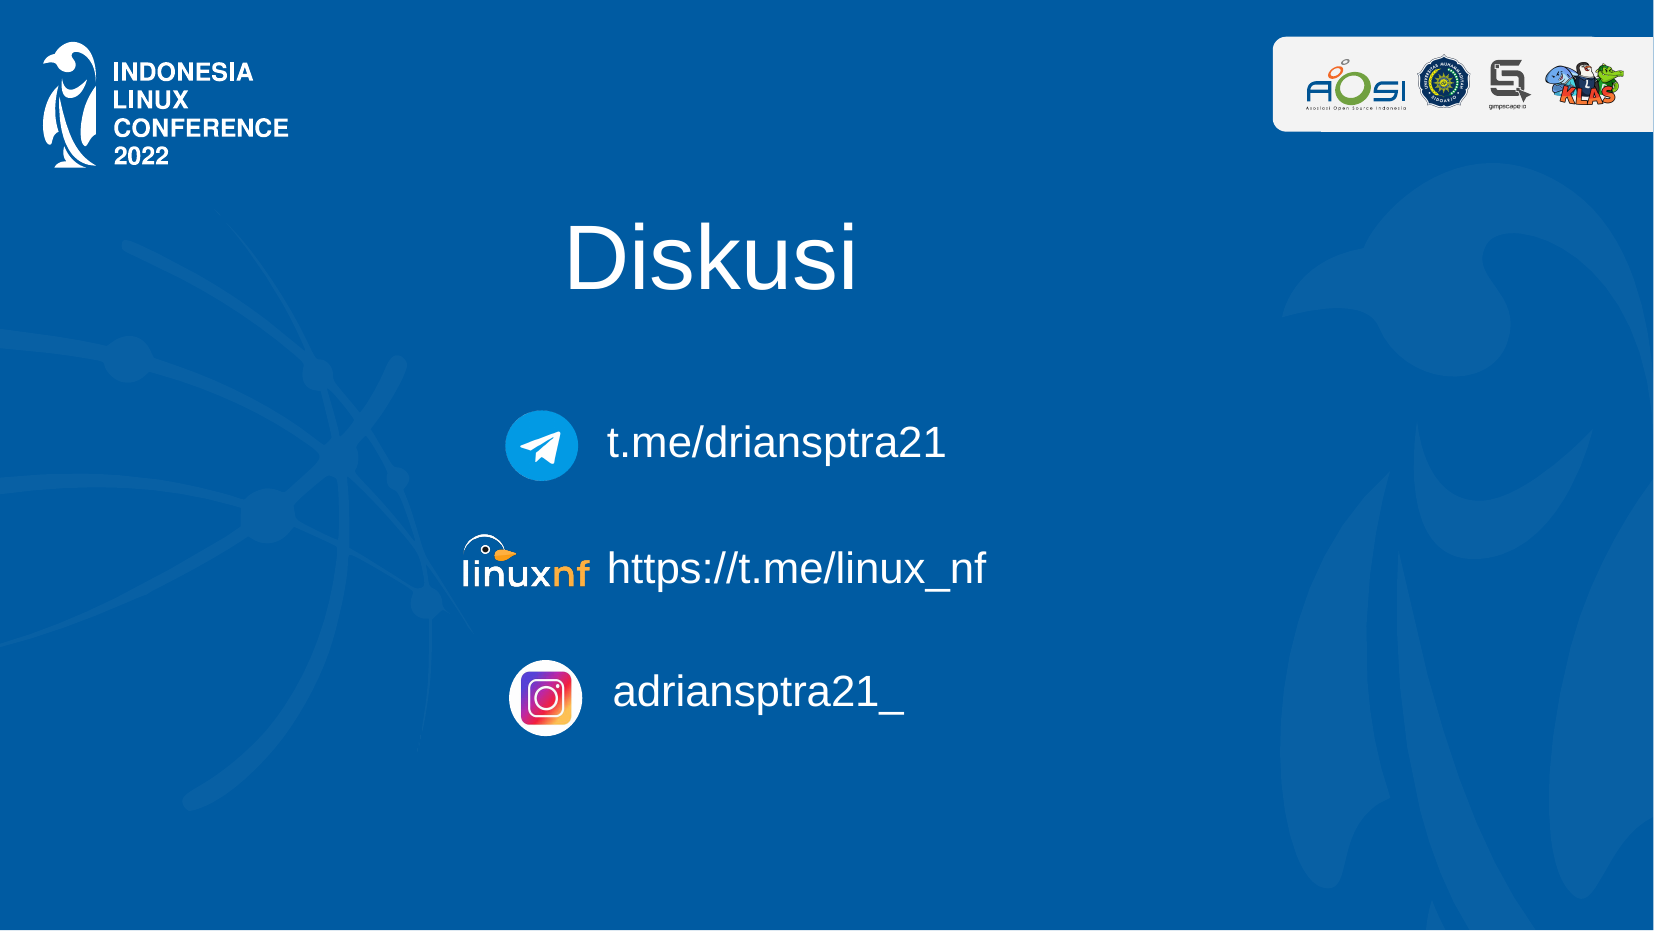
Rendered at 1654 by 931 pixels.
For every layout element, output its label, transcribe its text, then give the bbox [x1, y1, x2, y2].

picture [1417, 54, 1471, 108]
text_box Diskusi [548, 199, 879, 350]
text_box [505, 410, 579, 481]
picture [463, 534, 590, 587]
picture [1545, 62, 1624, 105]
text_box t.me/driansptra21 [592, 410, 1061, 498]
text_box https://t.me/linux_nf [592, 536, 1155, 624]
text_box adriansptra21_ [597, 659, 1067, 746]
text_box [509, 660, 583, 737]
